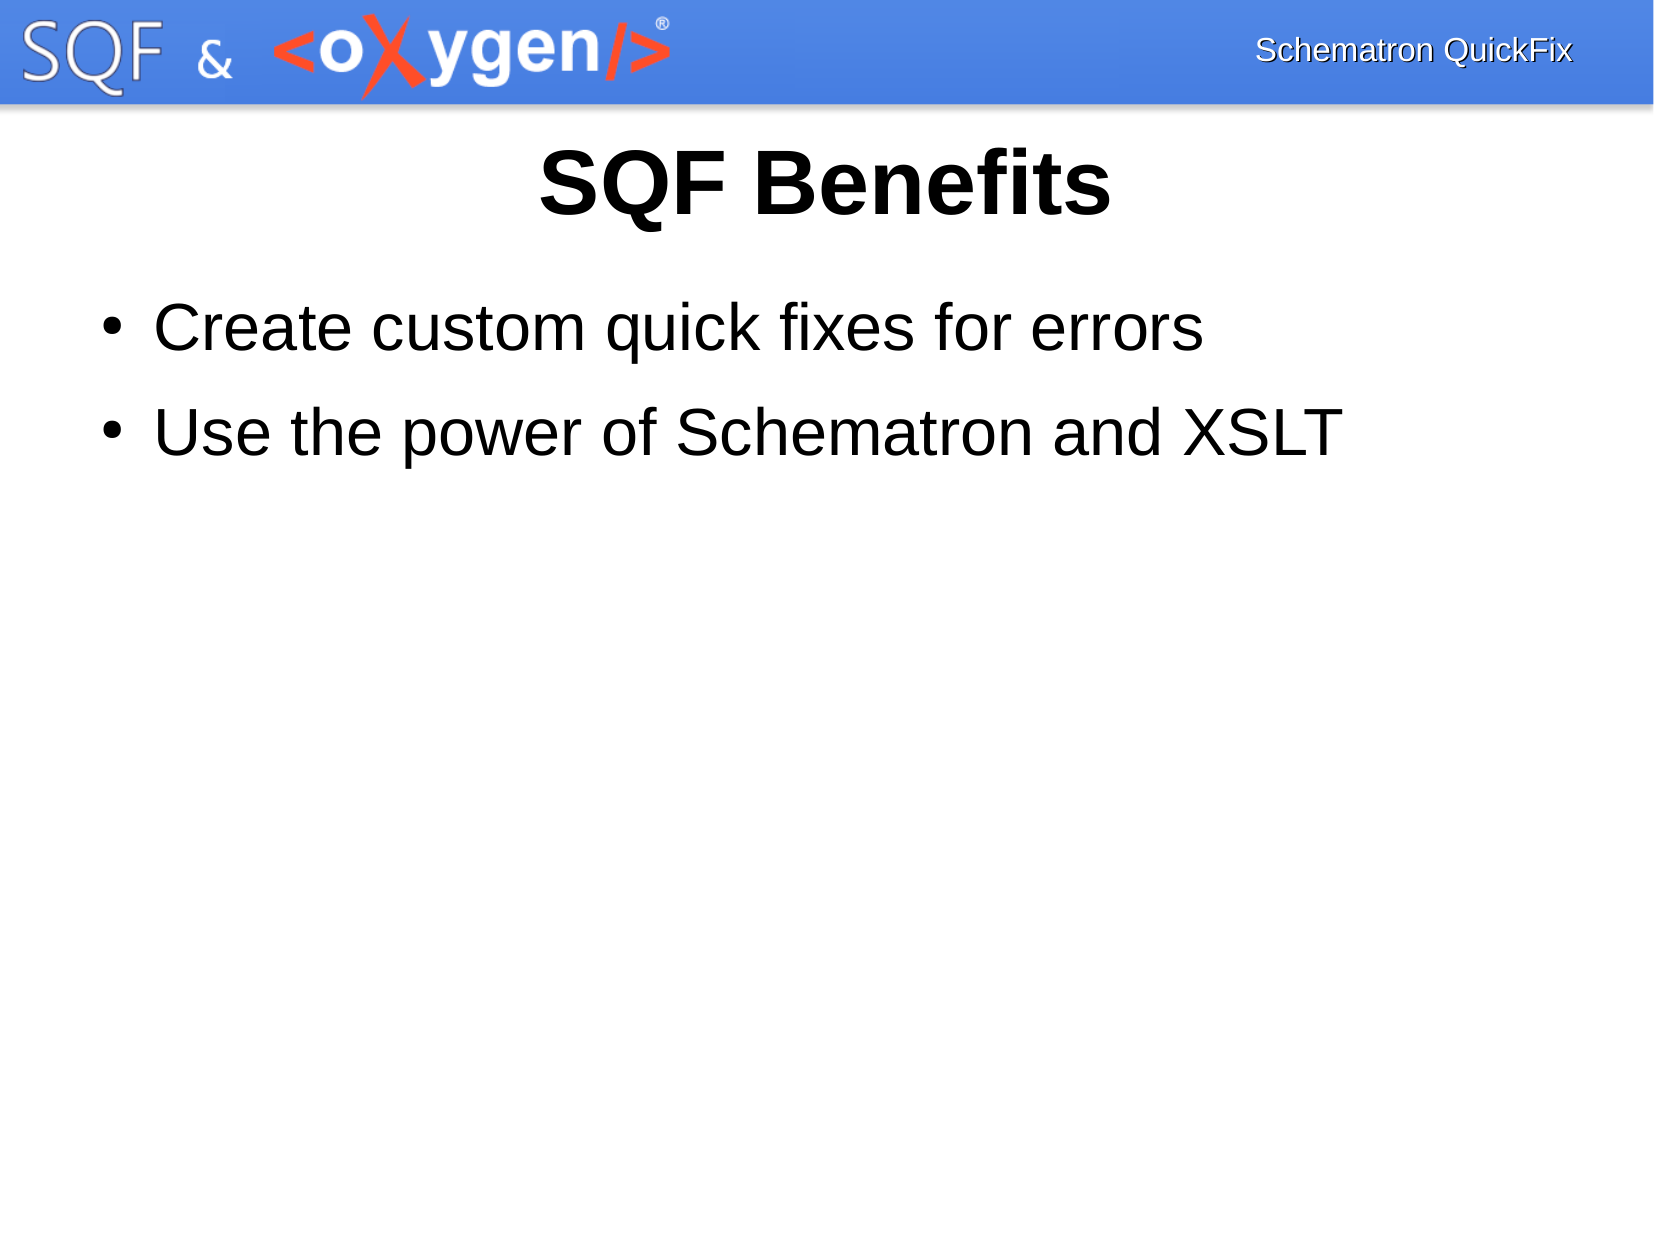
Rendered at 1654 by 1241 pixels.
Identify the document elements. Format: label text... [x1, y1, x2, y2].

title SQF Benefits [82, 78, 1571, 287]
picture [0, 0, 1654, 118]
list Create custom quick fixes for errors Use the power of Schematron and XSLT [82, 290, 1571, 1152]
